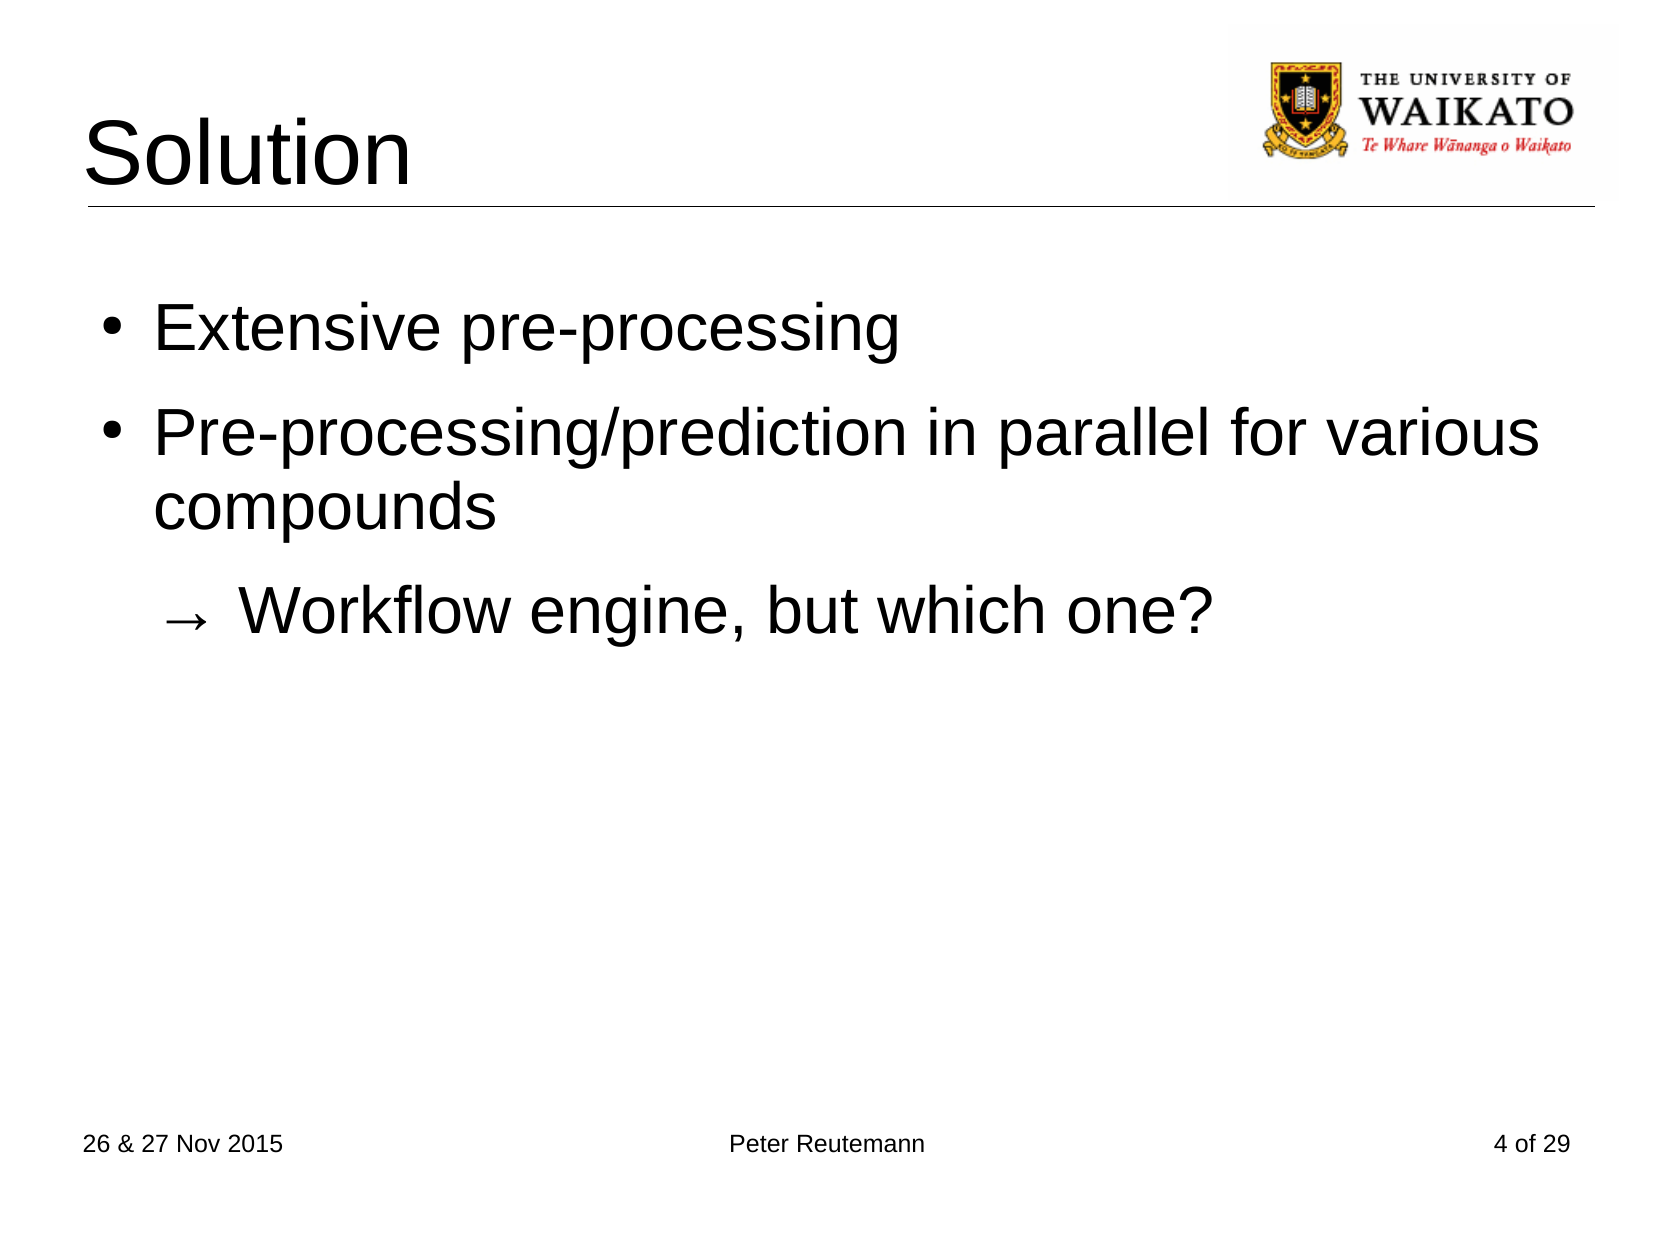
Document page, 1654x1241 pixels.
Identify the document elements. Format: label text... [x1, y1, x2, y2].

picture [1228, 24, 1619, 201]
title Solution [82, 49, 1571, 257]
list Extensive pre-processing Pre-processing/prediction in parallel for various compounds → Workflow engine, but which one? [82, 290, 1571, 1010]
